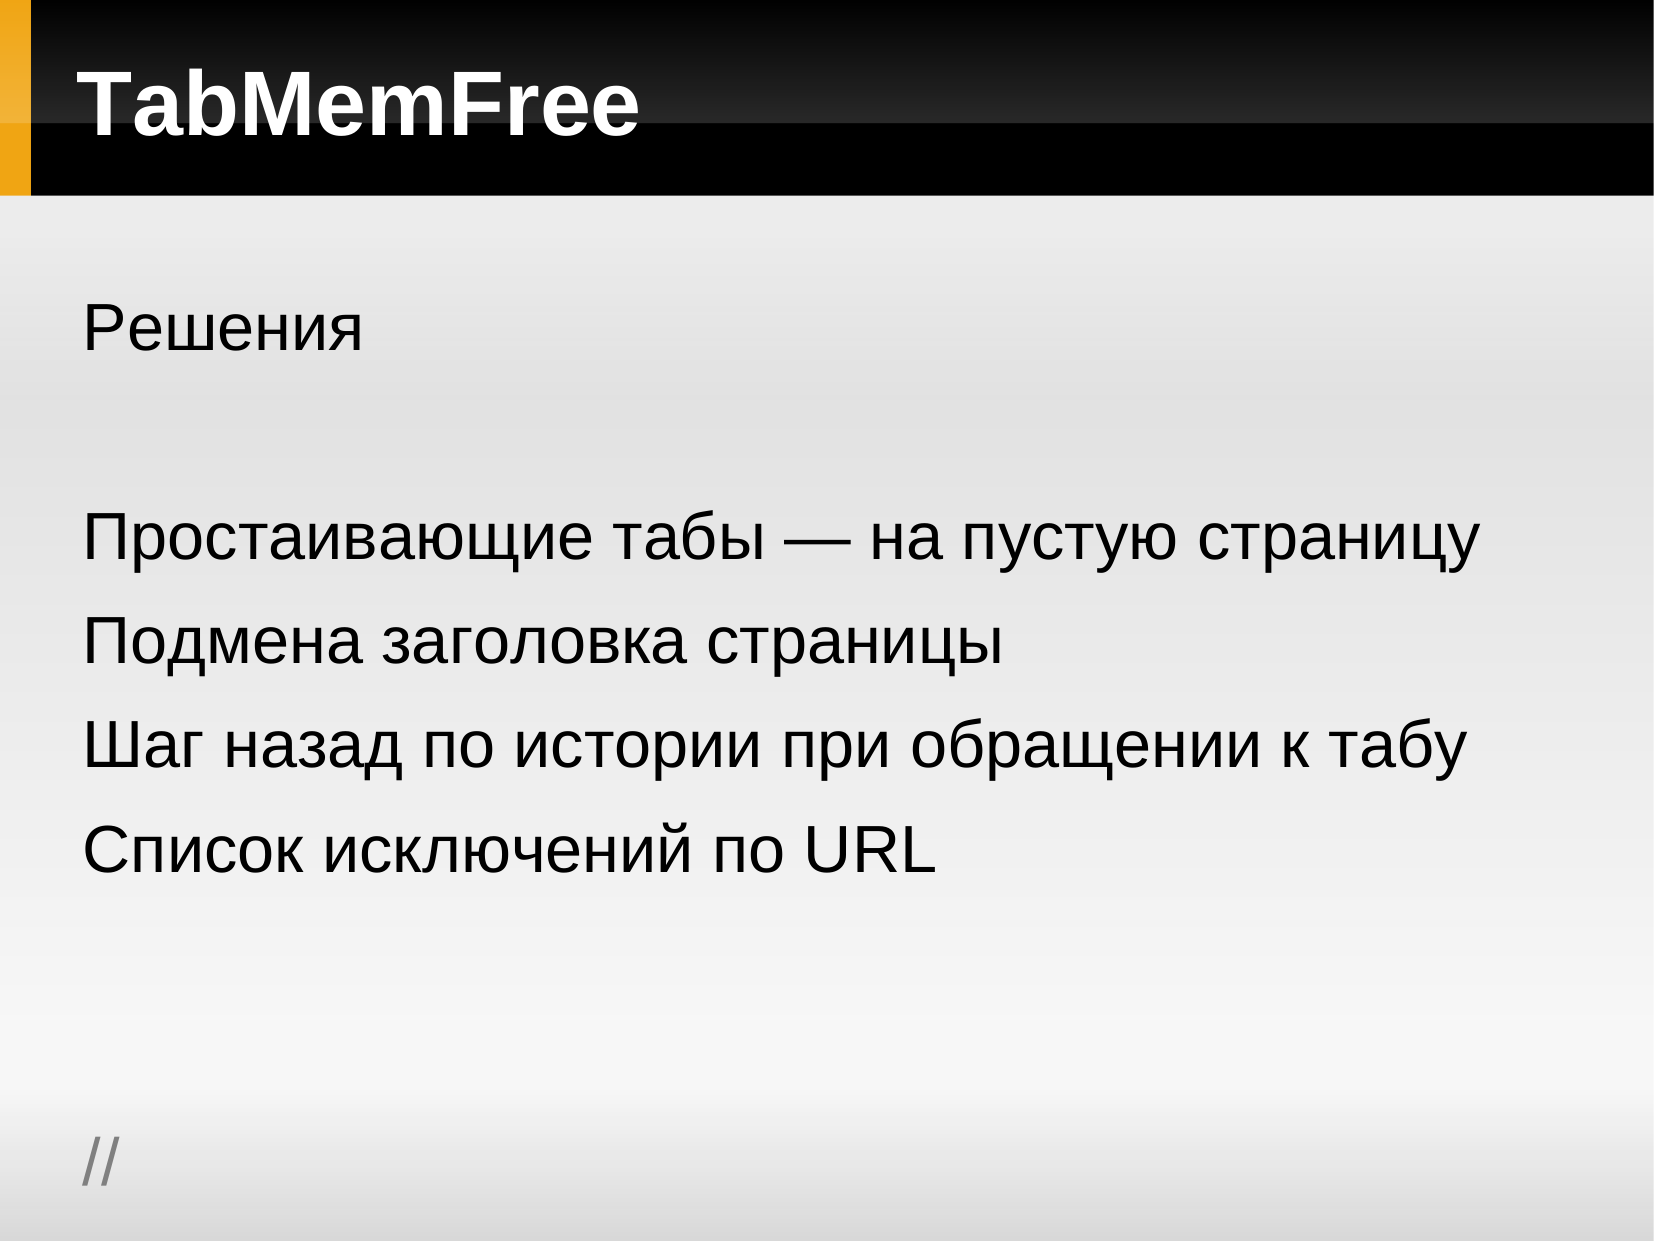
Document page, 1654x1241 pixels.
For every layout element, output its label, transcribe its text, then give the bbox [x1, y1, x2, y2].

title TabMemFree [76, 0, 1565, 208]
list Решения Простаивающие табы — на пустую страницу Подмена заголовка страницы Шаг назад по истории при обращении к табу Список исключений по URL // [82, 290, 1571, 1200]
picture [0, 0, 1654, 1241]
